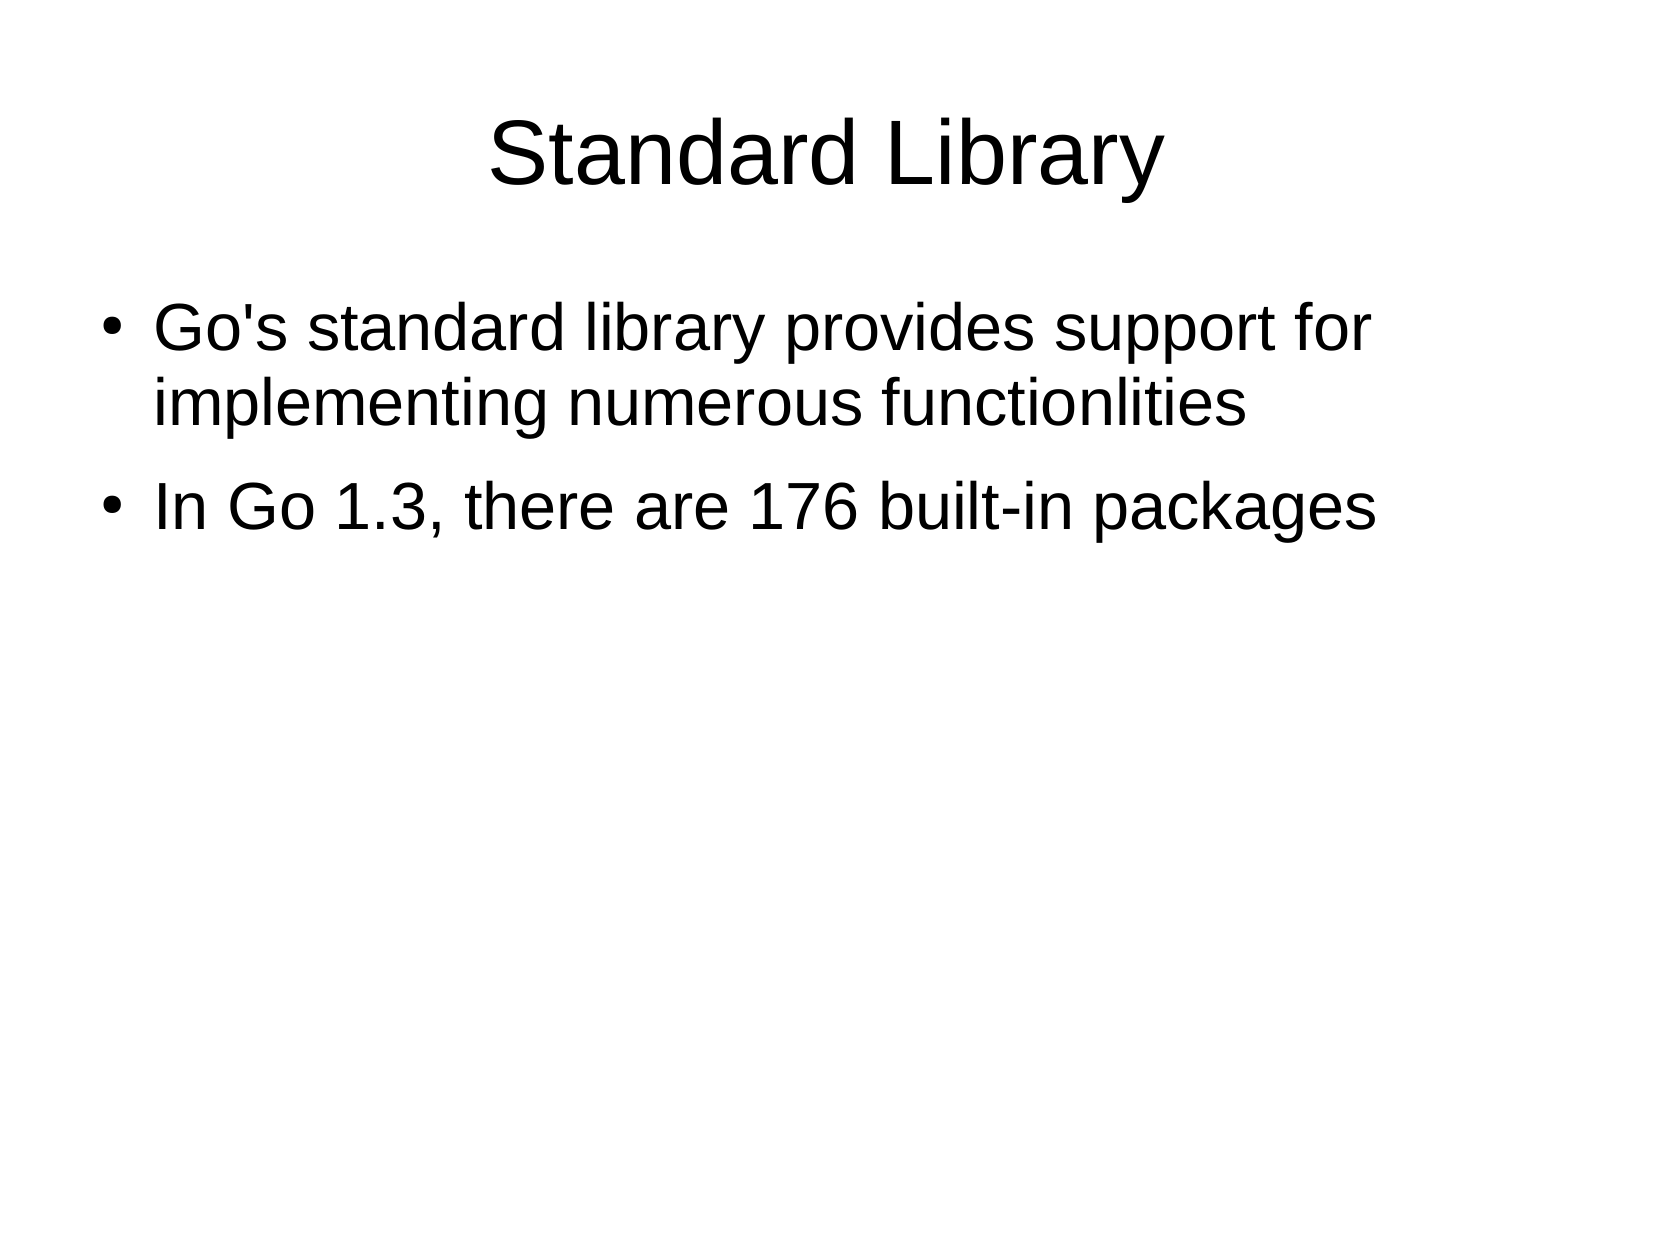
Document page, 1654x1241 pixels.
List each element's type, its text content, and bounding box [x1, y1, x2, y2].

list Go's standard library provides support for implementing numerous functionlities In Go 1.3, there are 176 built-in packages [82, 290, 1571, 1010]
title Standard Library [82, 49, 1571, 257]
